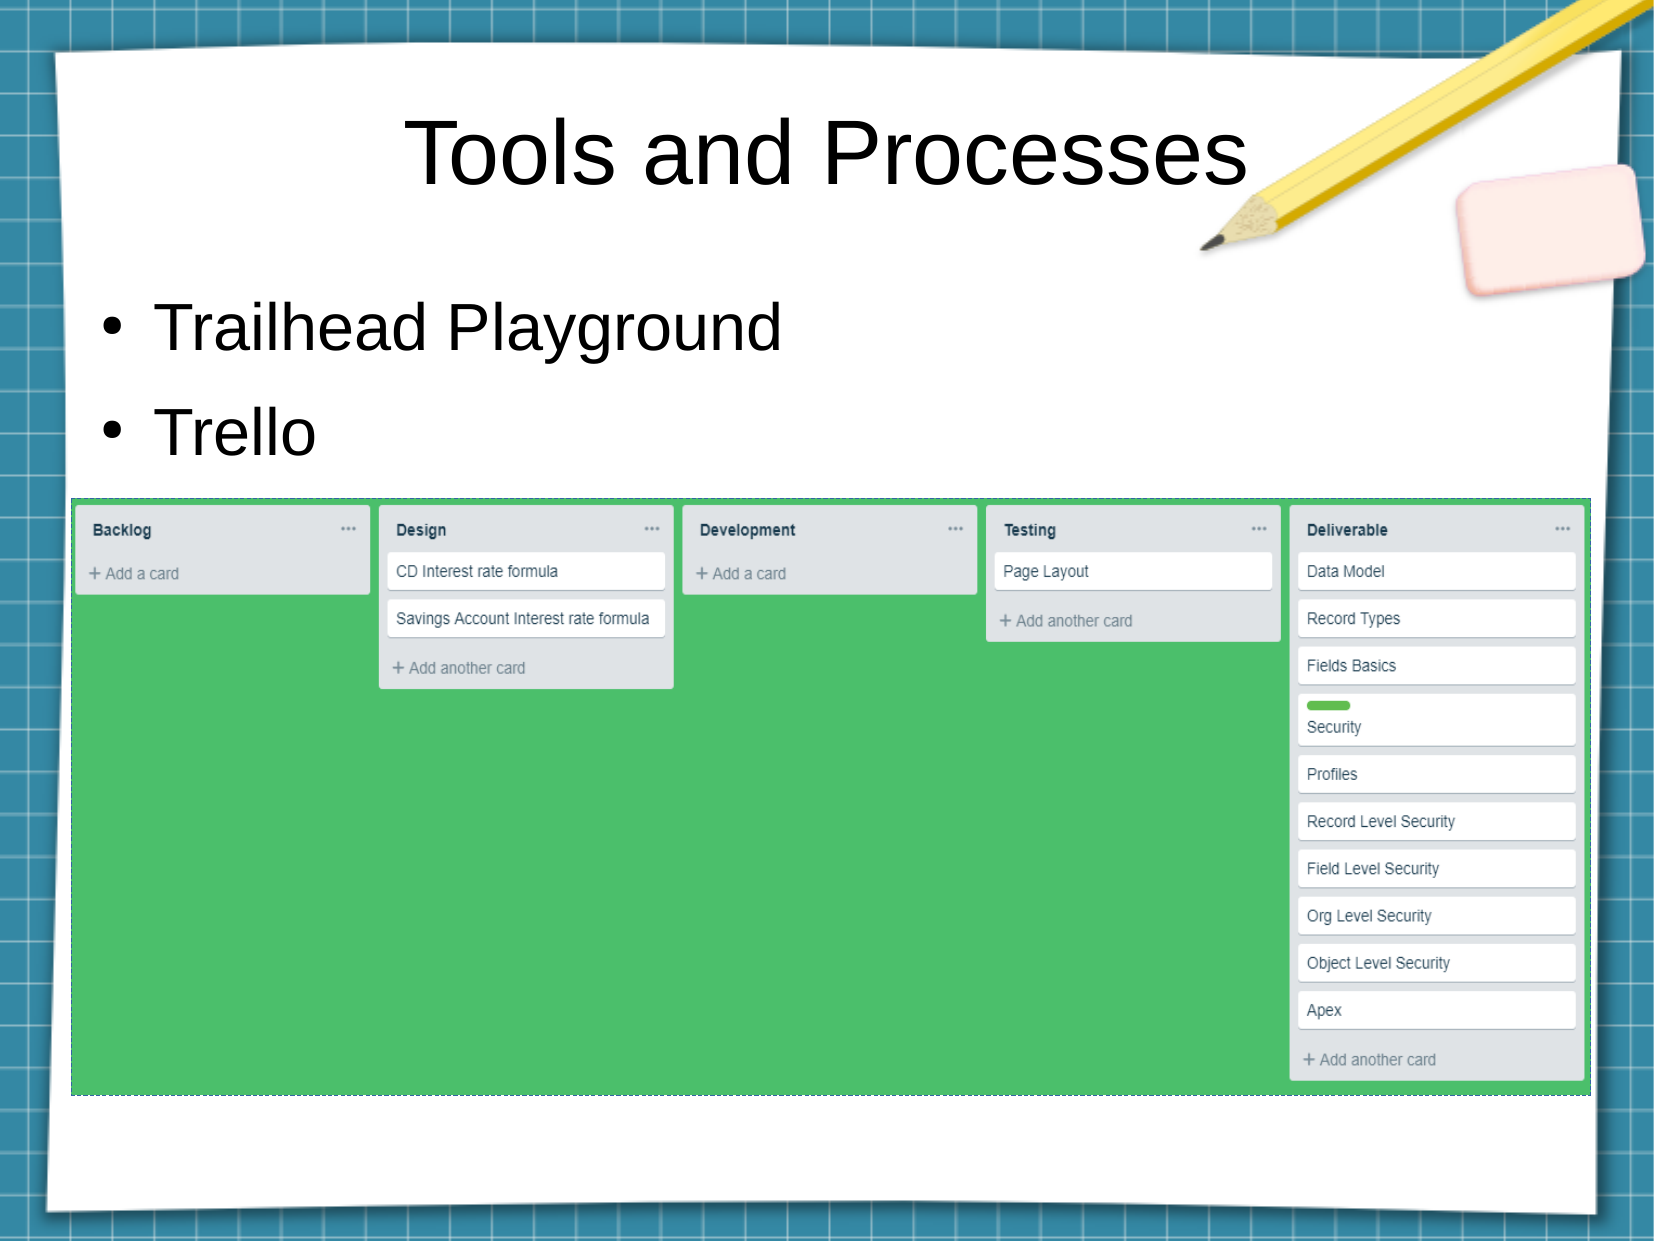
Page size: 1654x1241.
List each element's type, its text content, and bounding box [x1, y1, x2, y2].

title Tools and Processes [82, 49, 1571, 257]
picture [0, 0, 1654, 1241]
list Trailhead Playground Trello [82, 290, 1571, 498]
